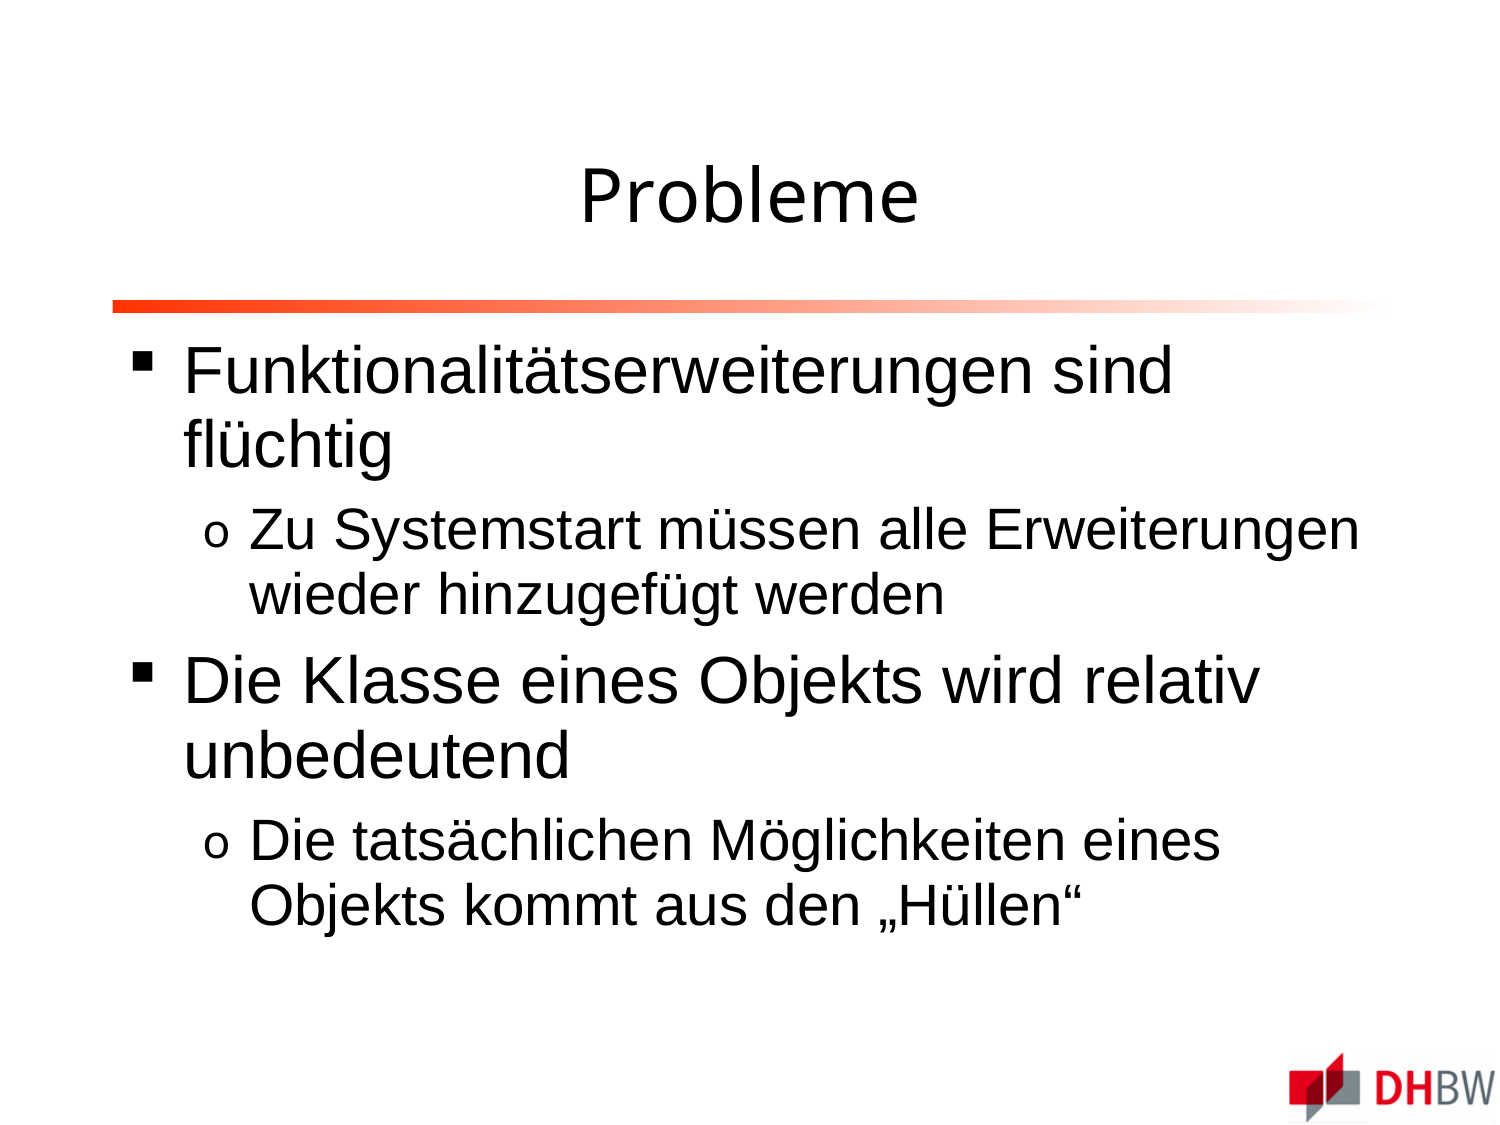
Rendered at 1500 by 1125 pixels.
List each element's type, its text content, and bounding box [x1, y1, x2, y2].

picture [1288, 1051, 1496, 1124]
title Probleme [112, 99, 1388, 288]
list Funktionalitätserweiterungen sind flüchtig Zu Systemstart müssen alle Erweiterungen wieder hinzugefügt werden Die Klasse eines Objekts wird relativ unbedeutend Die tatsächlichen Möglichkeiten eines Objekts kommt aus den „Hüllen“ [112, 324, 1388, 1051]
